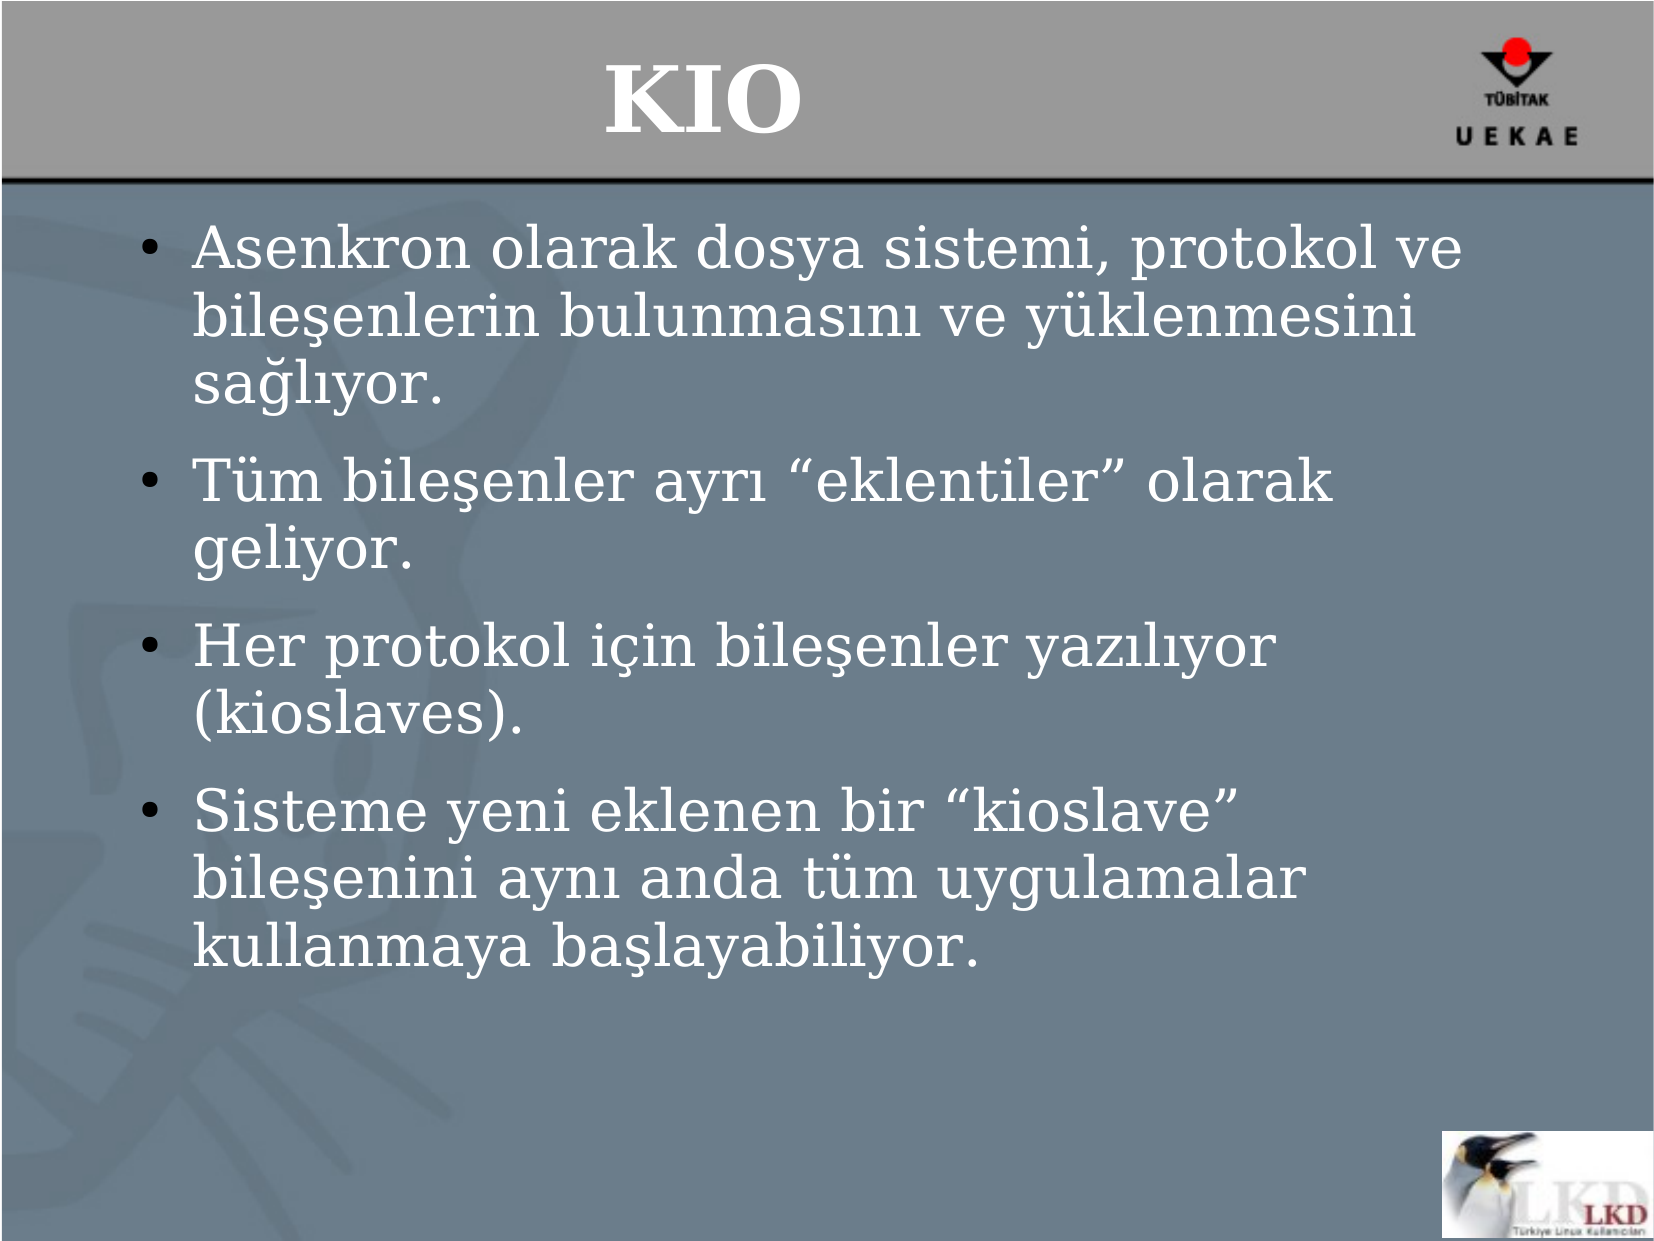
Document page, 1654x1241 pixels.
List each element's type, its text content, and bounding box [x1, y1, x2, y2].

title KIO [0, 0, 1410, 204]
picture [1, 1, 1654, 1241]
list Asenkron olarak dosya sistemi, protokol ve bileşenlerin bulunmasını ve yüklenmesini sağlıyor. Tüm bileşenler ayrı “eklentiler” olarak geliyor. Her protokol için bileşenler yazılıyor (kioslaves). Sisteme yeni eklenen bir “kioslave” bileşenini aynı anda tüm uygulamalar kullanmaya başlayabiliyor. [121, 214, 1534, 1163]
